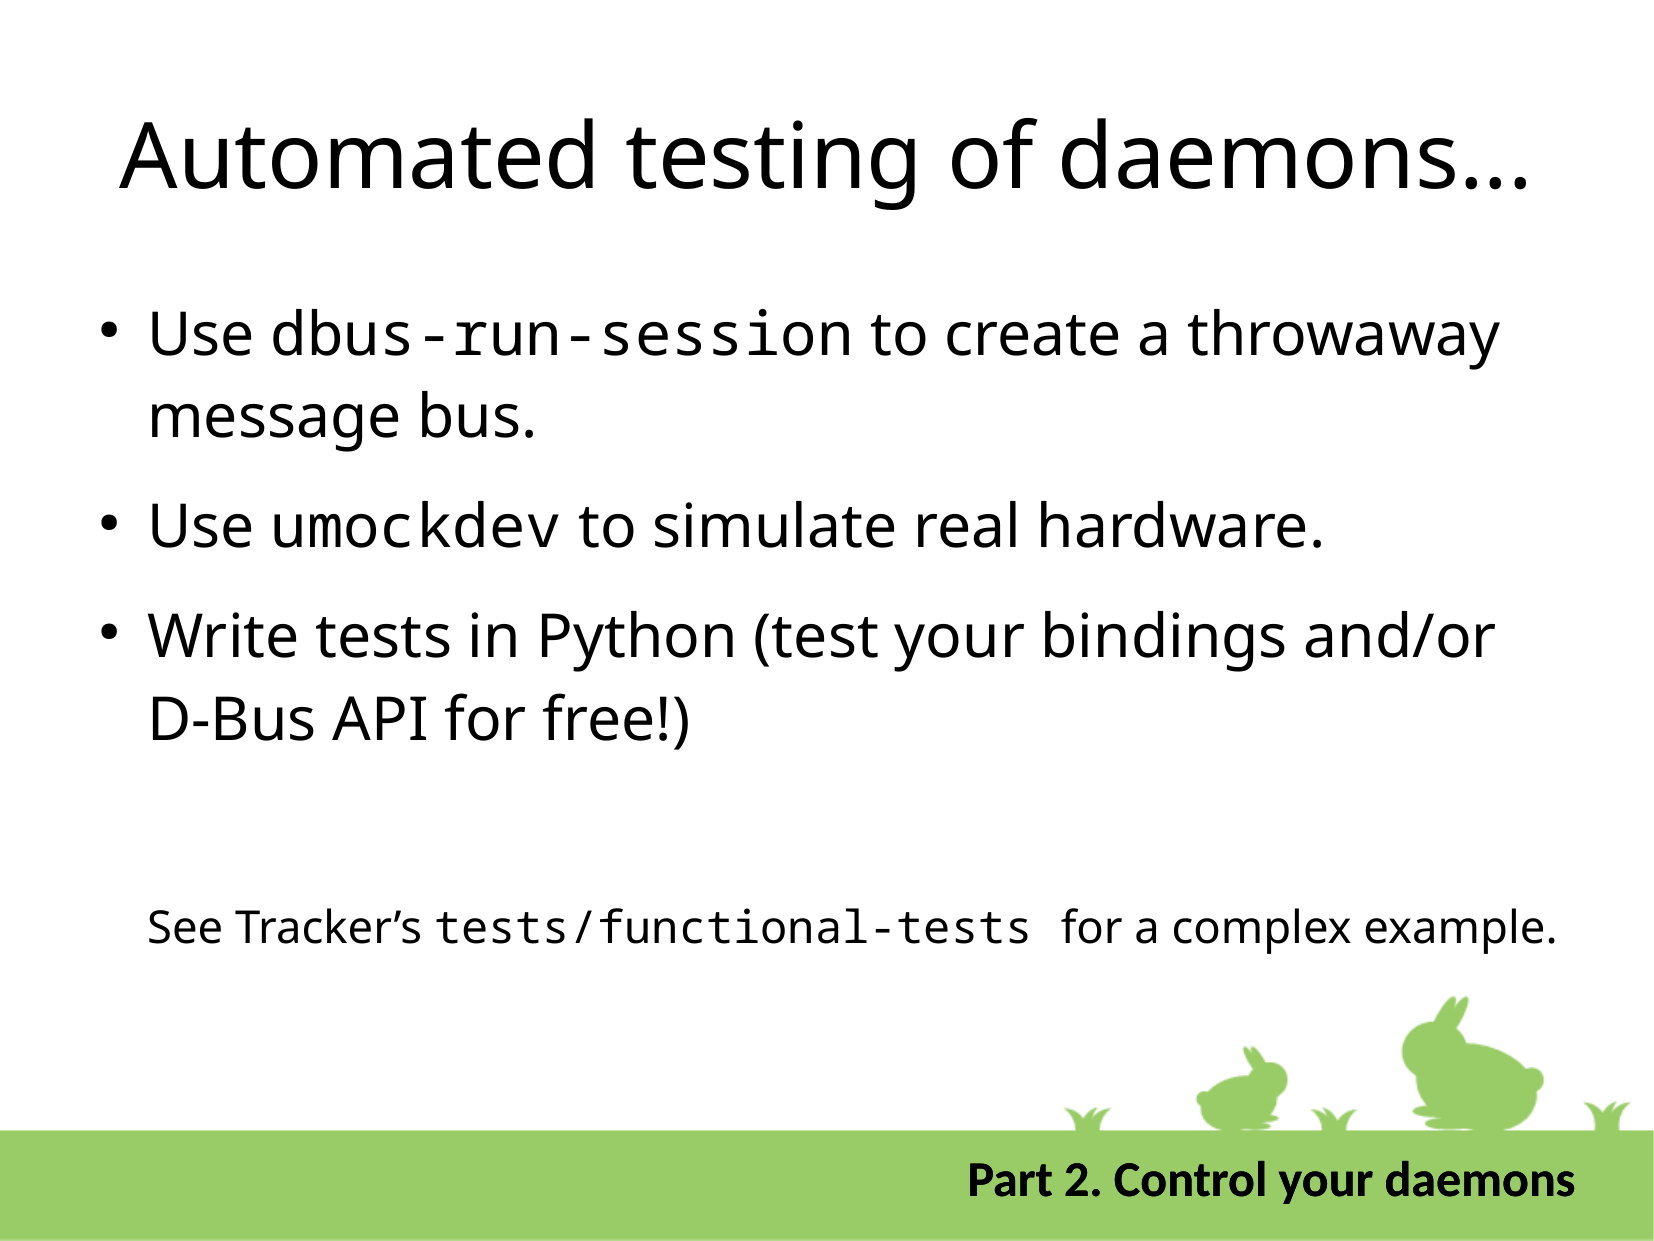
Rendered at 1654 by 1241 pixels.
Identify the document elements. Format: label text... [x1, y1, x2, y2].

picture [0, 0, 1654, 1241]
text_box Part 2. Control your daemons [874, 1151, 1614, 1217]
list Use dbus-run-session to create a throwaway message bus. Use umockdev to simulate real hardware. Write tests in Python (test your bindings and/or D-Bus API for free!) See Tracker’s tests/functional-tests for a complex example. [82, 290, 1571, 1010]
title Automated testing of daemons... [82, 49, 1571, 257]
